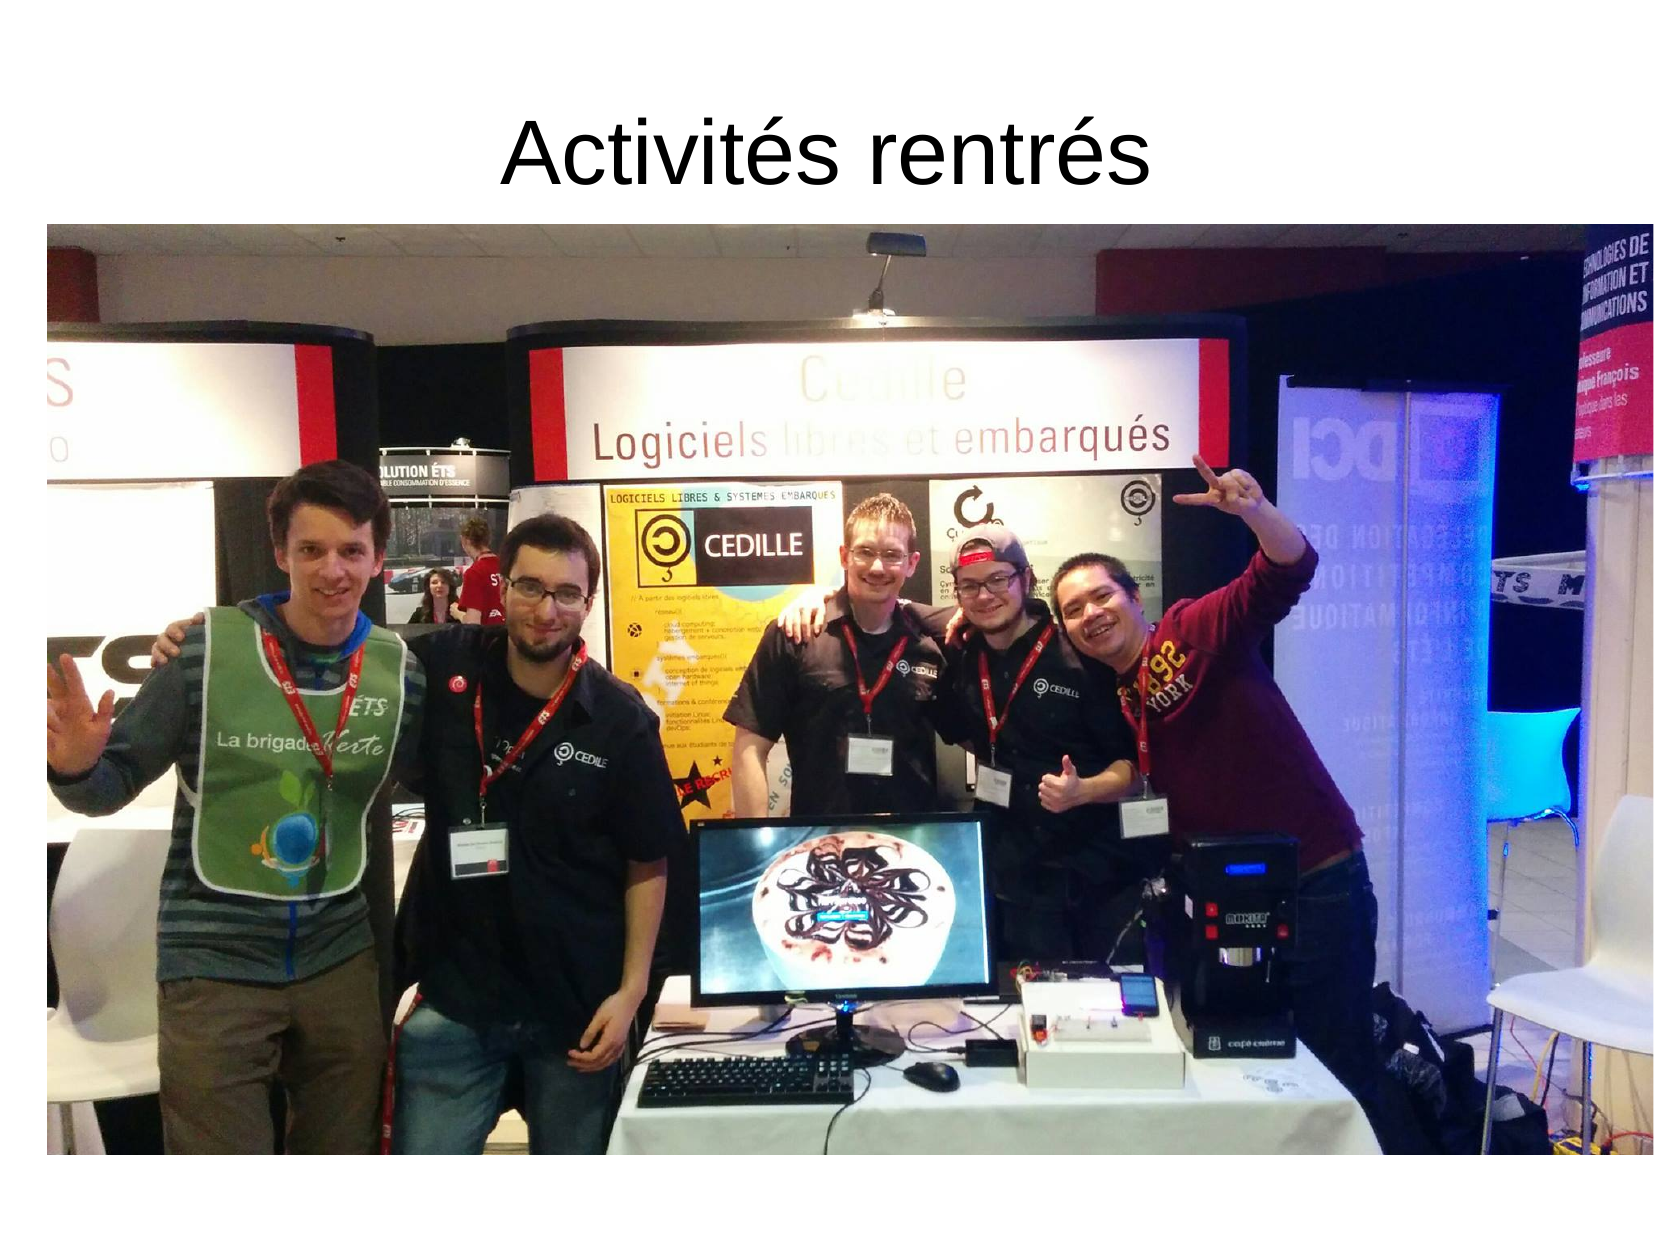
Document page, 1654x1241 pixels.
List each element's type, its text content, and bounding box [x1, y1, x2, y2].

title Activités rentrés [82, 49, 1571, 224]
picture [47, 224, 1654, 1155]
